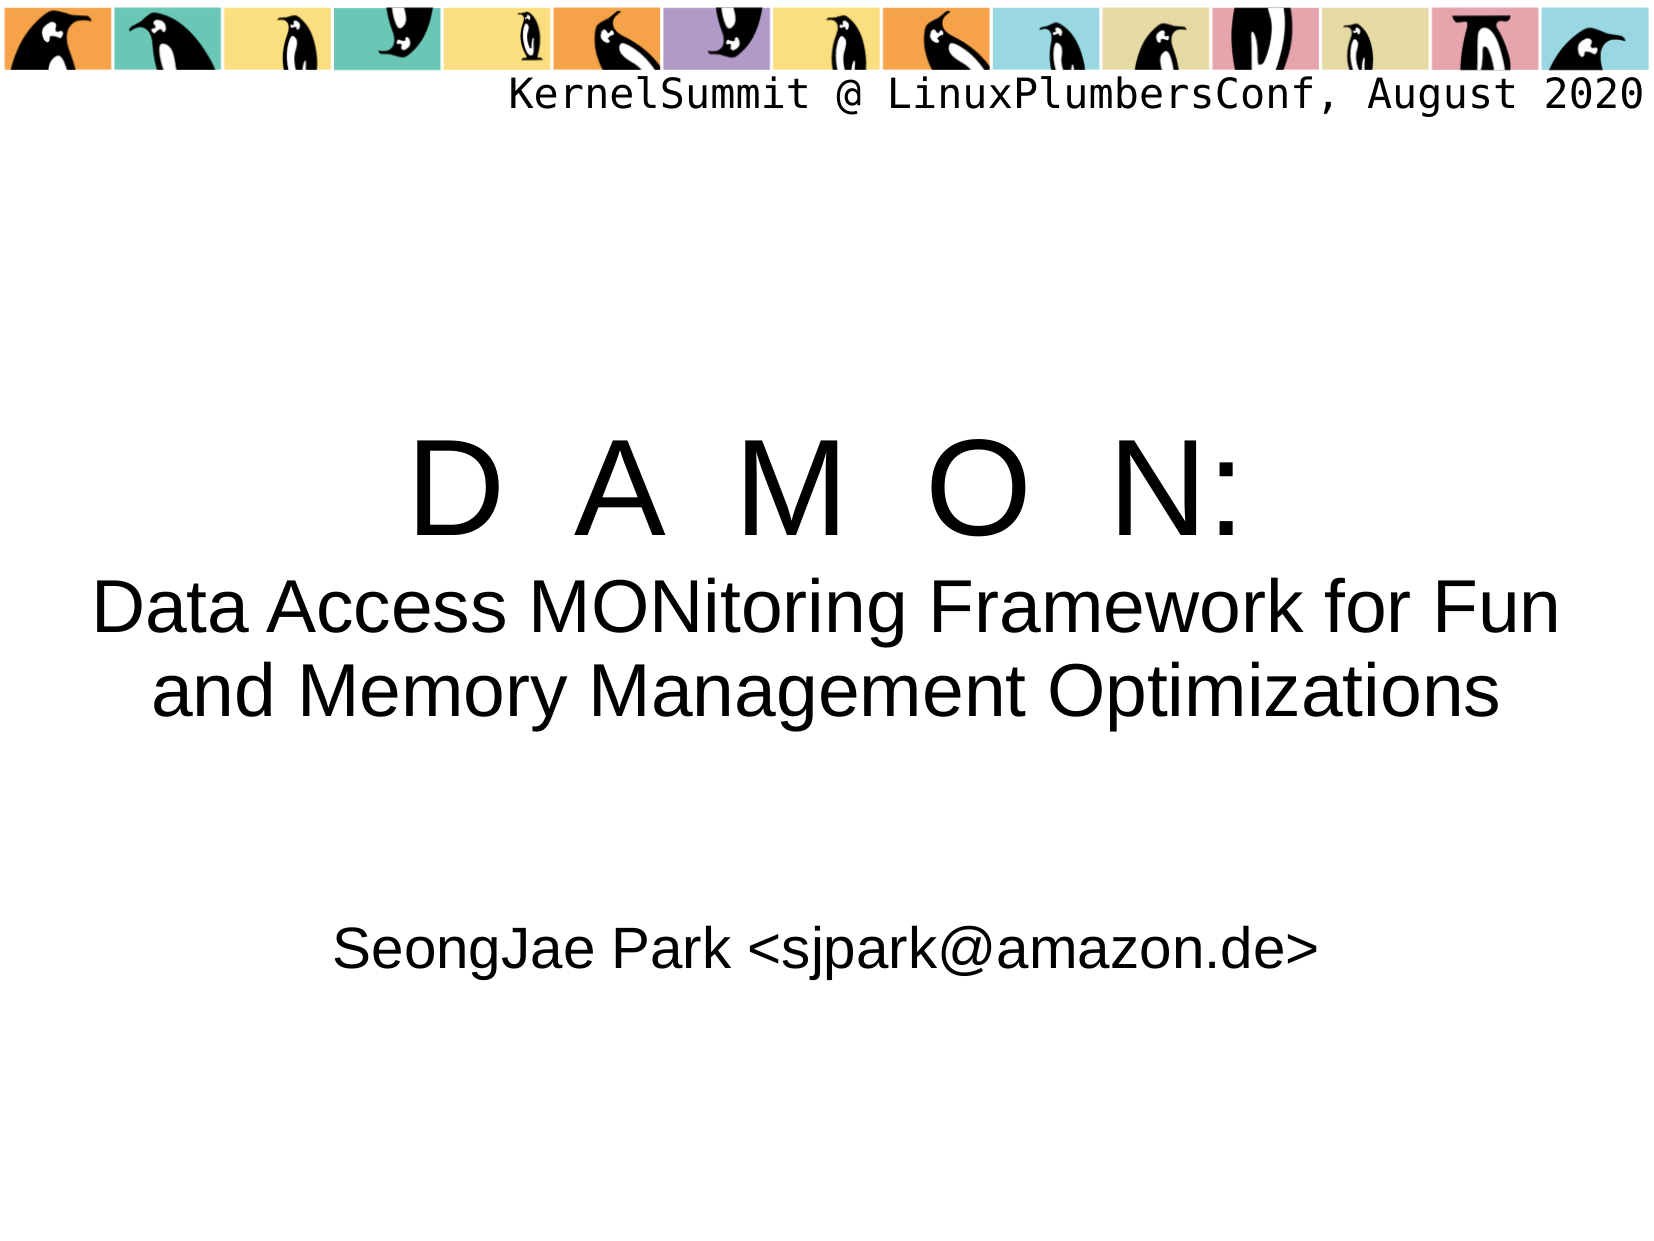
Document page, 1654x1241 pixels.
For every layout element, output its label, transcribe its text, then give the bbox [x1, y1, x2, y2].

picture [0, 4, 1654, 76]
subtitle D A M O N: Data Access MONitoring Framework for Fun and Memory Management Optimizations SeongJae Park <sjpark@amazon.de> [82, 187, 1571, 981]
text_box KernelSummit @ LinuxPlumbersConf, August 2020 [5, 62, 1654, 126]
